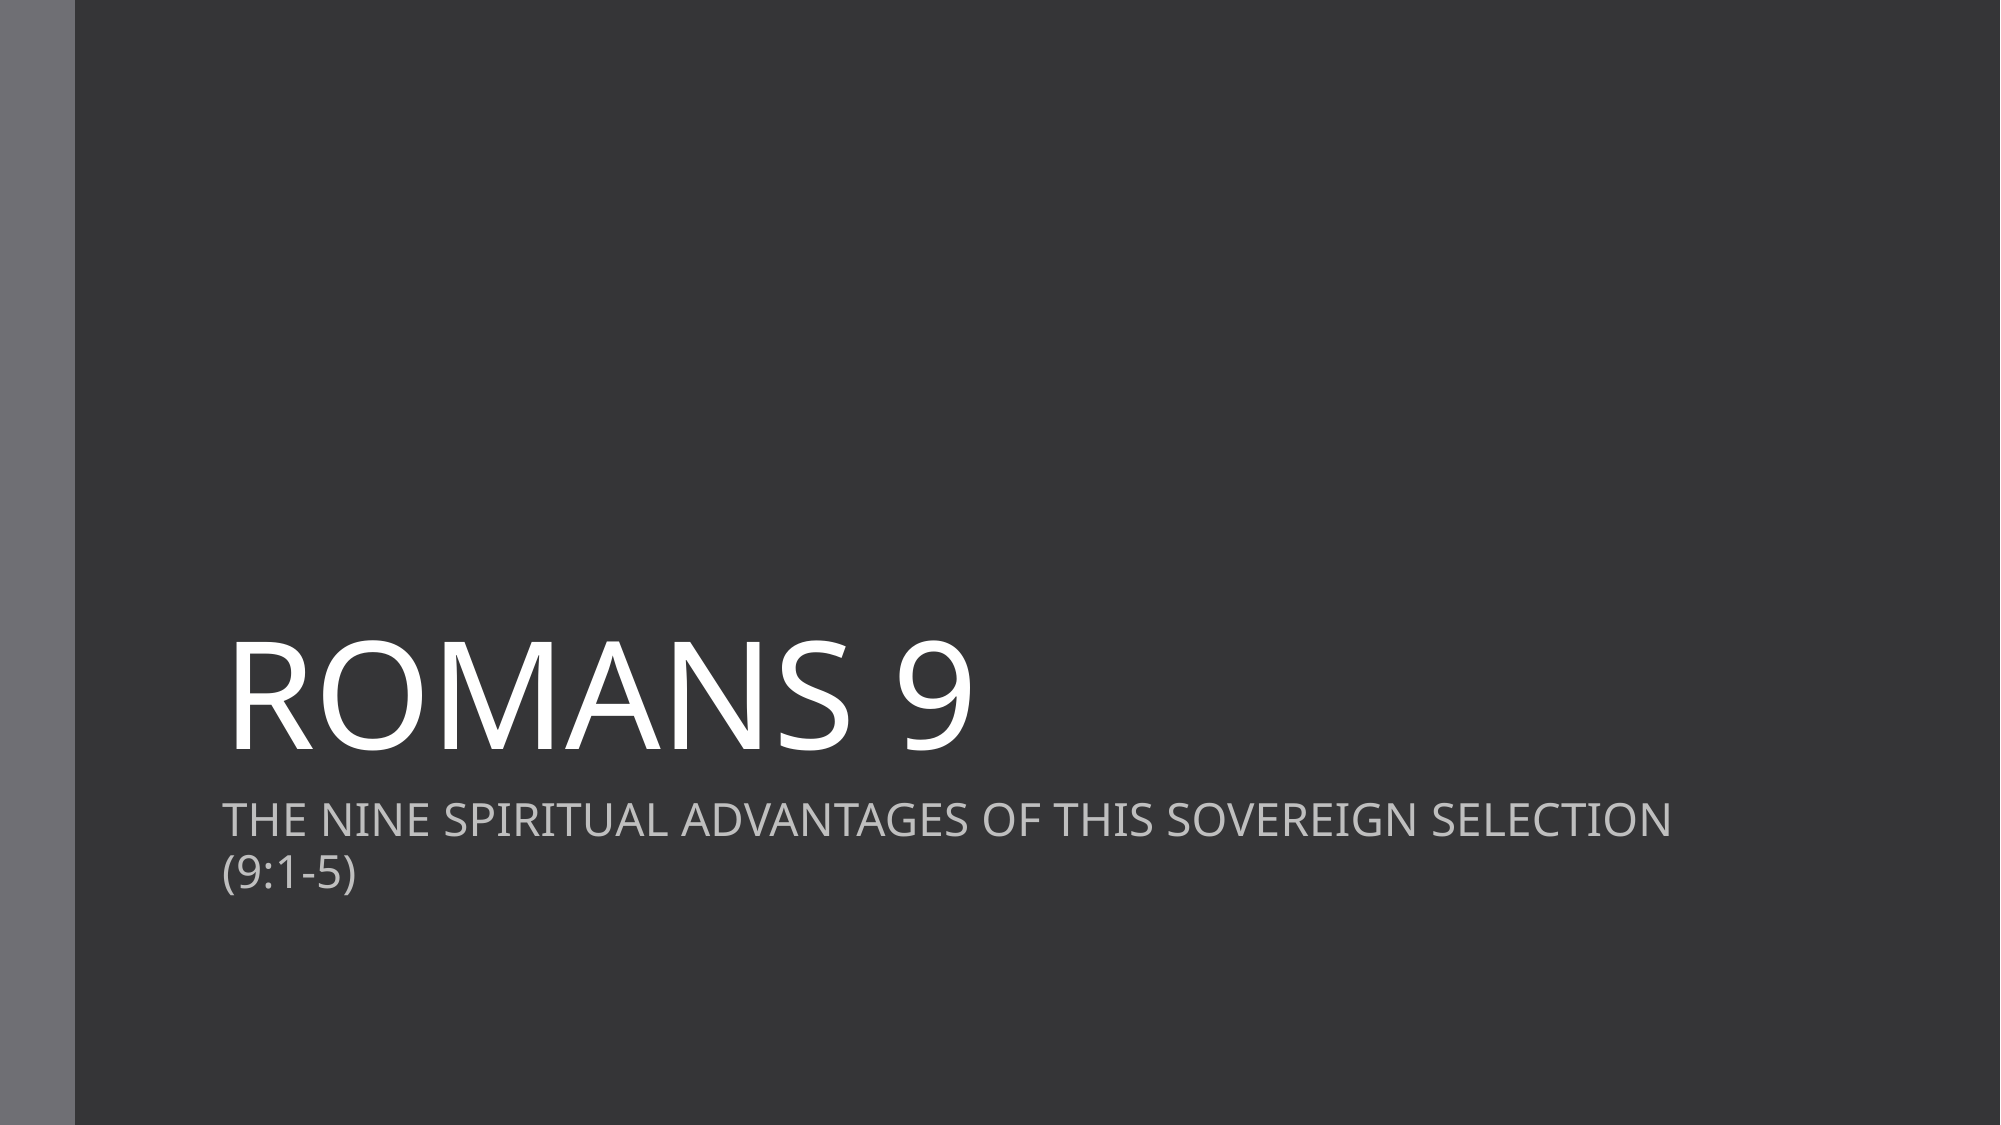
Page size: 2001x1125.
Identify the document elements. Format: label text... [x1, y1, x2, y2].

subtitle THE NINE SPIRITUAL ADVANTAGES OF THIS SOVEREIGN SELECTION (9:1-5) [206, 787, 1752, 1066]
title ROMANS 9 [206, 124, 1752, 787]
